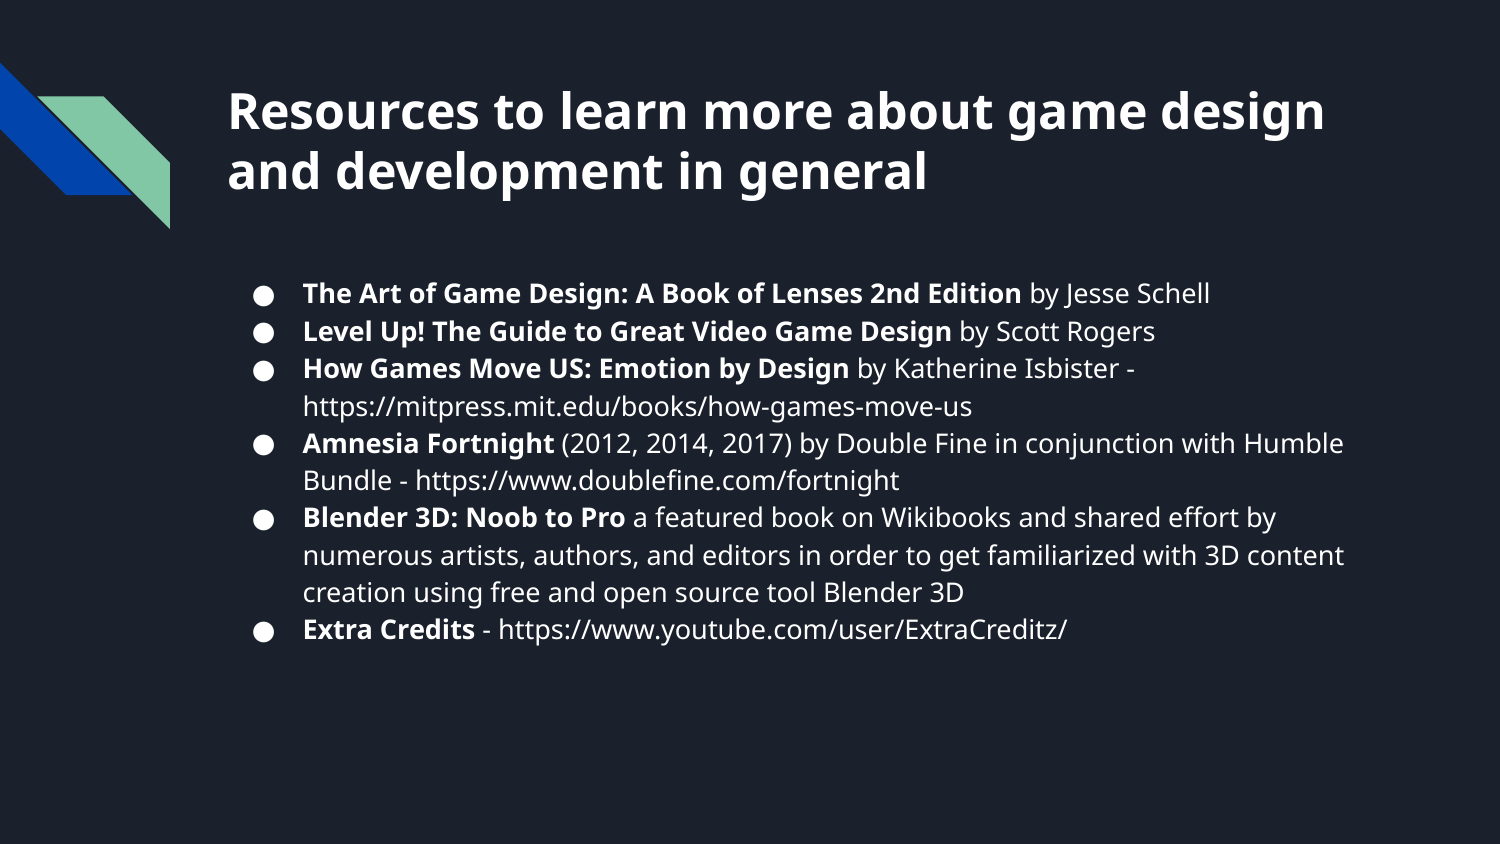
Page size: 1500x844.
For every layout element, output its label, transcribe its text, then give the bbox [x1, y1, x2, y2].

text_box The Art of Game Design: A Book of Lenses 2nd Edition by Jesse Schell Level Up! The Guide to Great Video Game Design by Scott Rogers How Games Move US: Emotion by Design by Katherine Isbister - https://mitpress.mit.edu/books/how-games-move-us Amnesia Fortnight (2012, 2014, 2017) by Double Fine in conjunction with Humble Bundle - https://www.doublefine.com/fortnight Blender 3D: Noob to Pro a featured book on Wikibooks and shared effort by numerous artists, authors, and editors in order to get familiarized with 3D content creation using free and open source tool Blender 3D Extra Credits - https://www.youtube.com/user/ExtraCreditz/ [212, 257, 1368, 735]
text_box Resources to learn more about game design and development in general [212, 64, 1368, 215]
